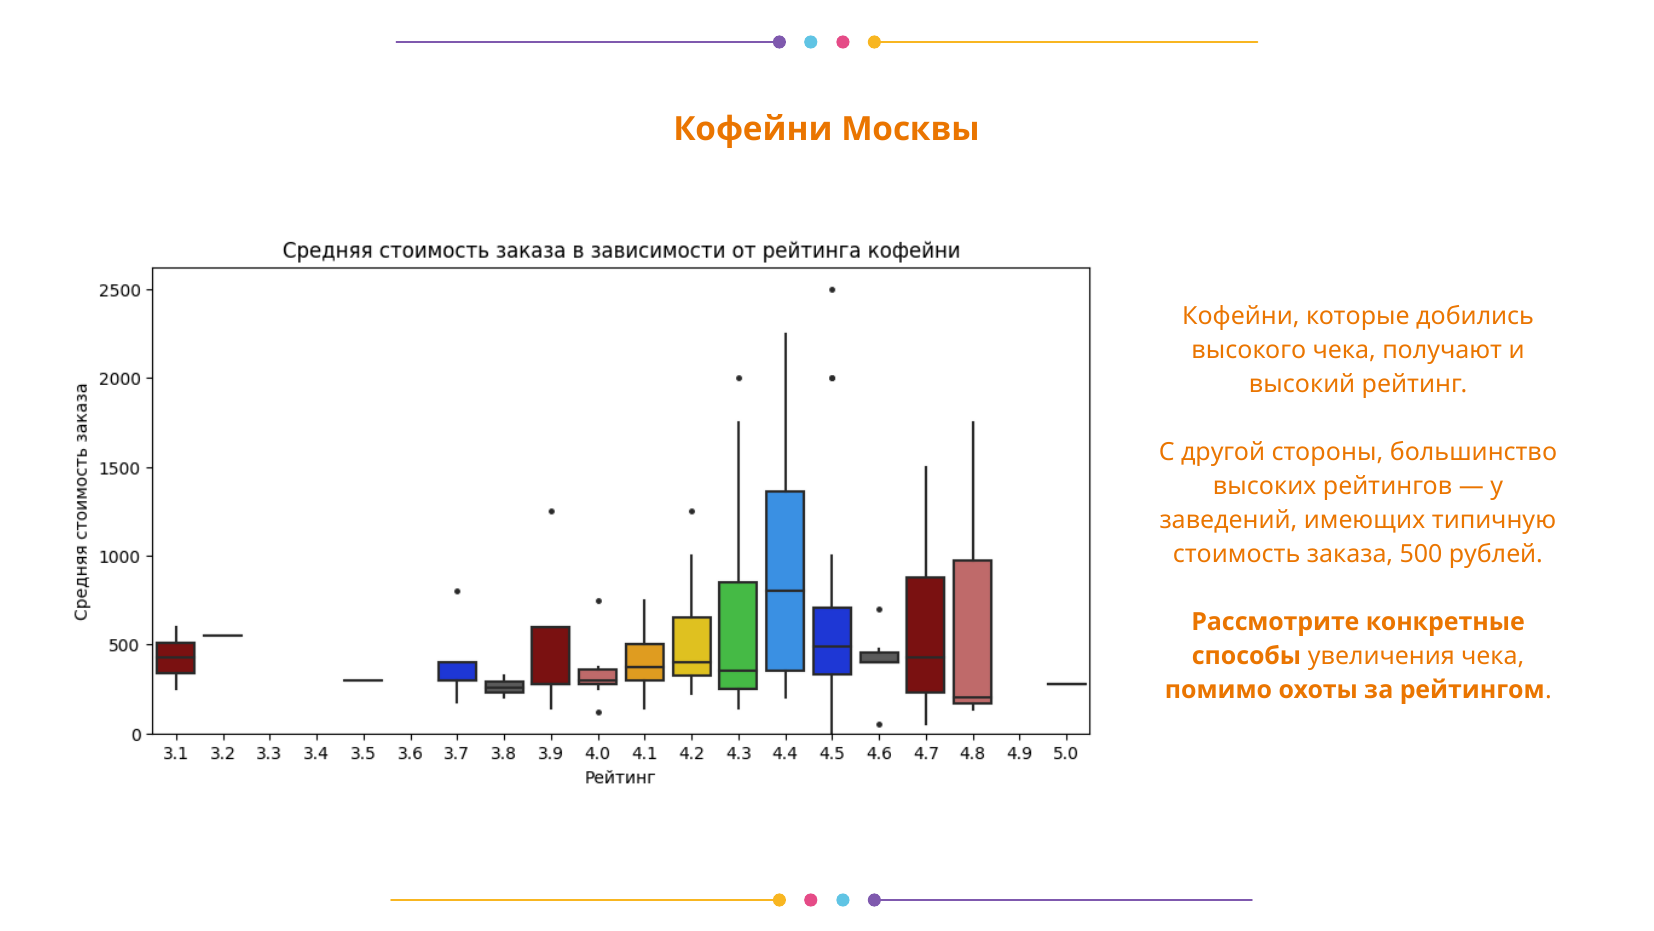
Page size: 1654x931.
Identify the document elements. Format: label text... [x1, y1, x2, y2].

title Кофейни Москвы [531, 88, 1123, 167]
title Кофейни, которые добились высокого чека, получают и высокий рейтинг. С другой стороны, большинство высоких рейтингов — у заведений, имеющих типичную стоимость заказа, 500 рублей. Рассмотрите конкретные способы увеличения чека, помимо охоты за рейтингом. [1151, 206, 1565, 798]
picture [59, 236, 1099, 798]
